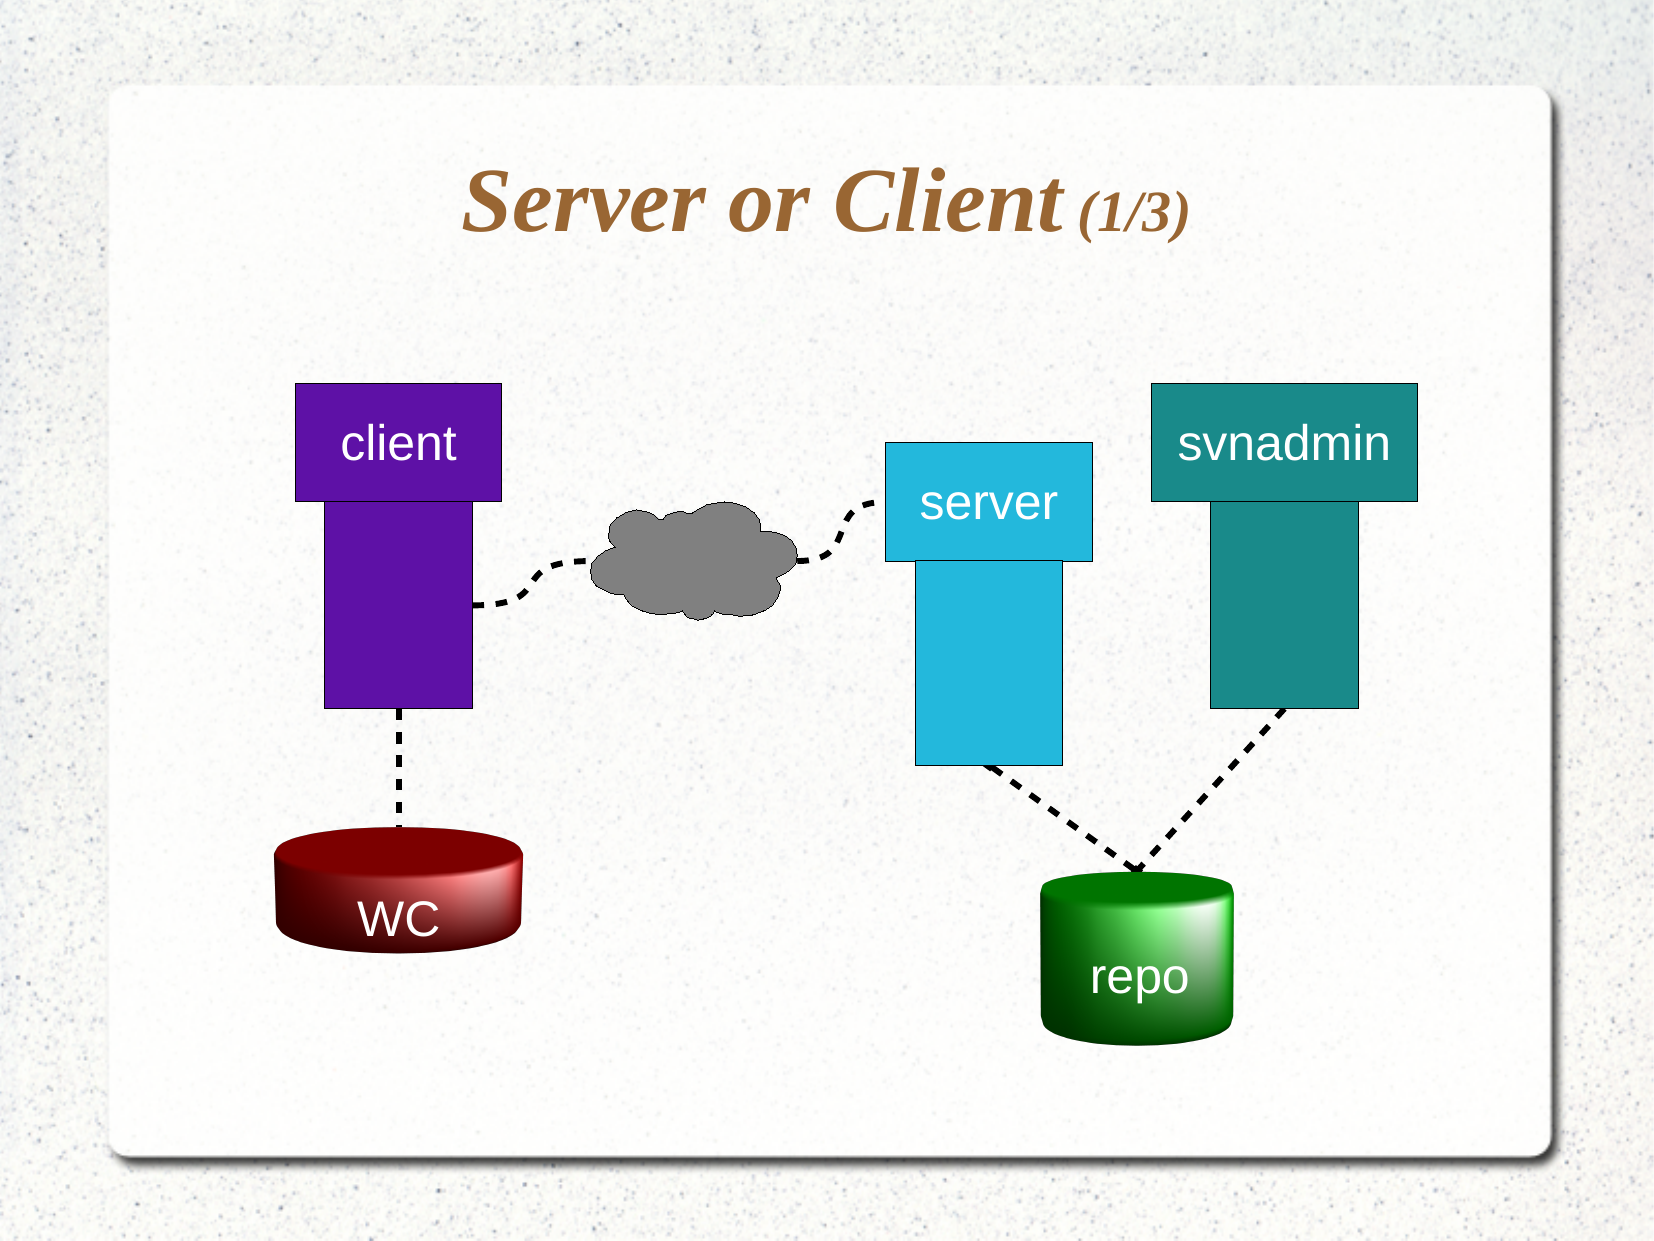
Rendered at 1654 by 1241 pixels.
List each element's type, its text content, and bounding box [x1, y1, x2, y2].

picture [0, 0, 1654, 1241]
text_box [915, 560, 1063, 766]
text_box svnadmin [1151, 383, 1418, 502]
text_box client [295, 383, 502, 502]
text_box [324, 501, 473, 709]
text_box [1210, 501, 1359, 709]
title Server or Client (1/3) [118, 96, 1536, 304]
text_box server [885, 442, 1093, 562]
text_box [590, 501, 798, 621]
text_box WC [266, 890, 531, 947]
text_box repo [1039, 948, 1240, 1004]
